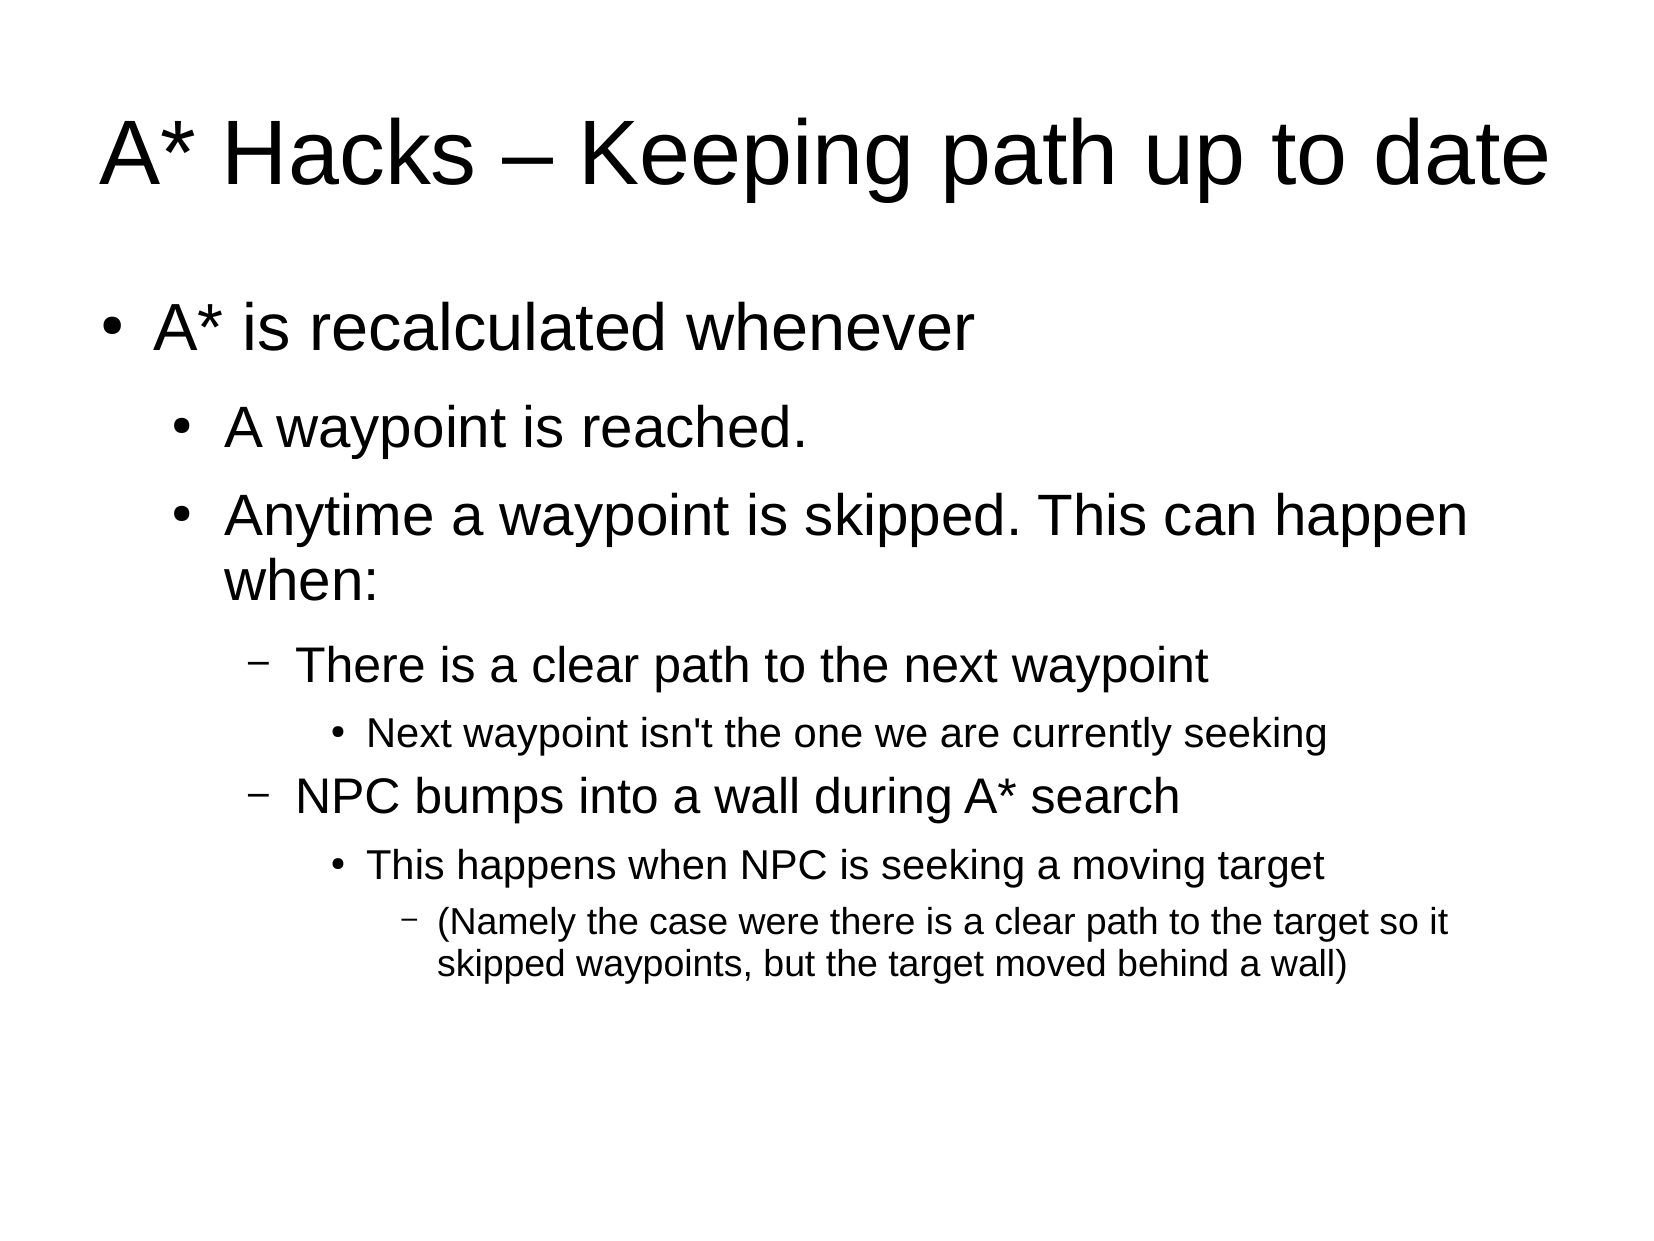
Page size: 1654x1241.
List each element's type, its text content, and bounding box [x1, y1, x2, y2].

list A* is recalculated whenever A waypoint is reached. Anytime a waypoint is skipped. This can happen when: There is a clear path to the next waypoint Next waypoint isn't the one we are currently seeking NPC bumps into a wall during A* search This happens when NPC is seeking a moving target (Namely the case were there is a clear path to the target so it skipped waypoints, but the target moved behind a wall) [82, 290, 1571, 1094]
title A* Hacks – Keeping path up to date [82, 56, 1571, 250]
